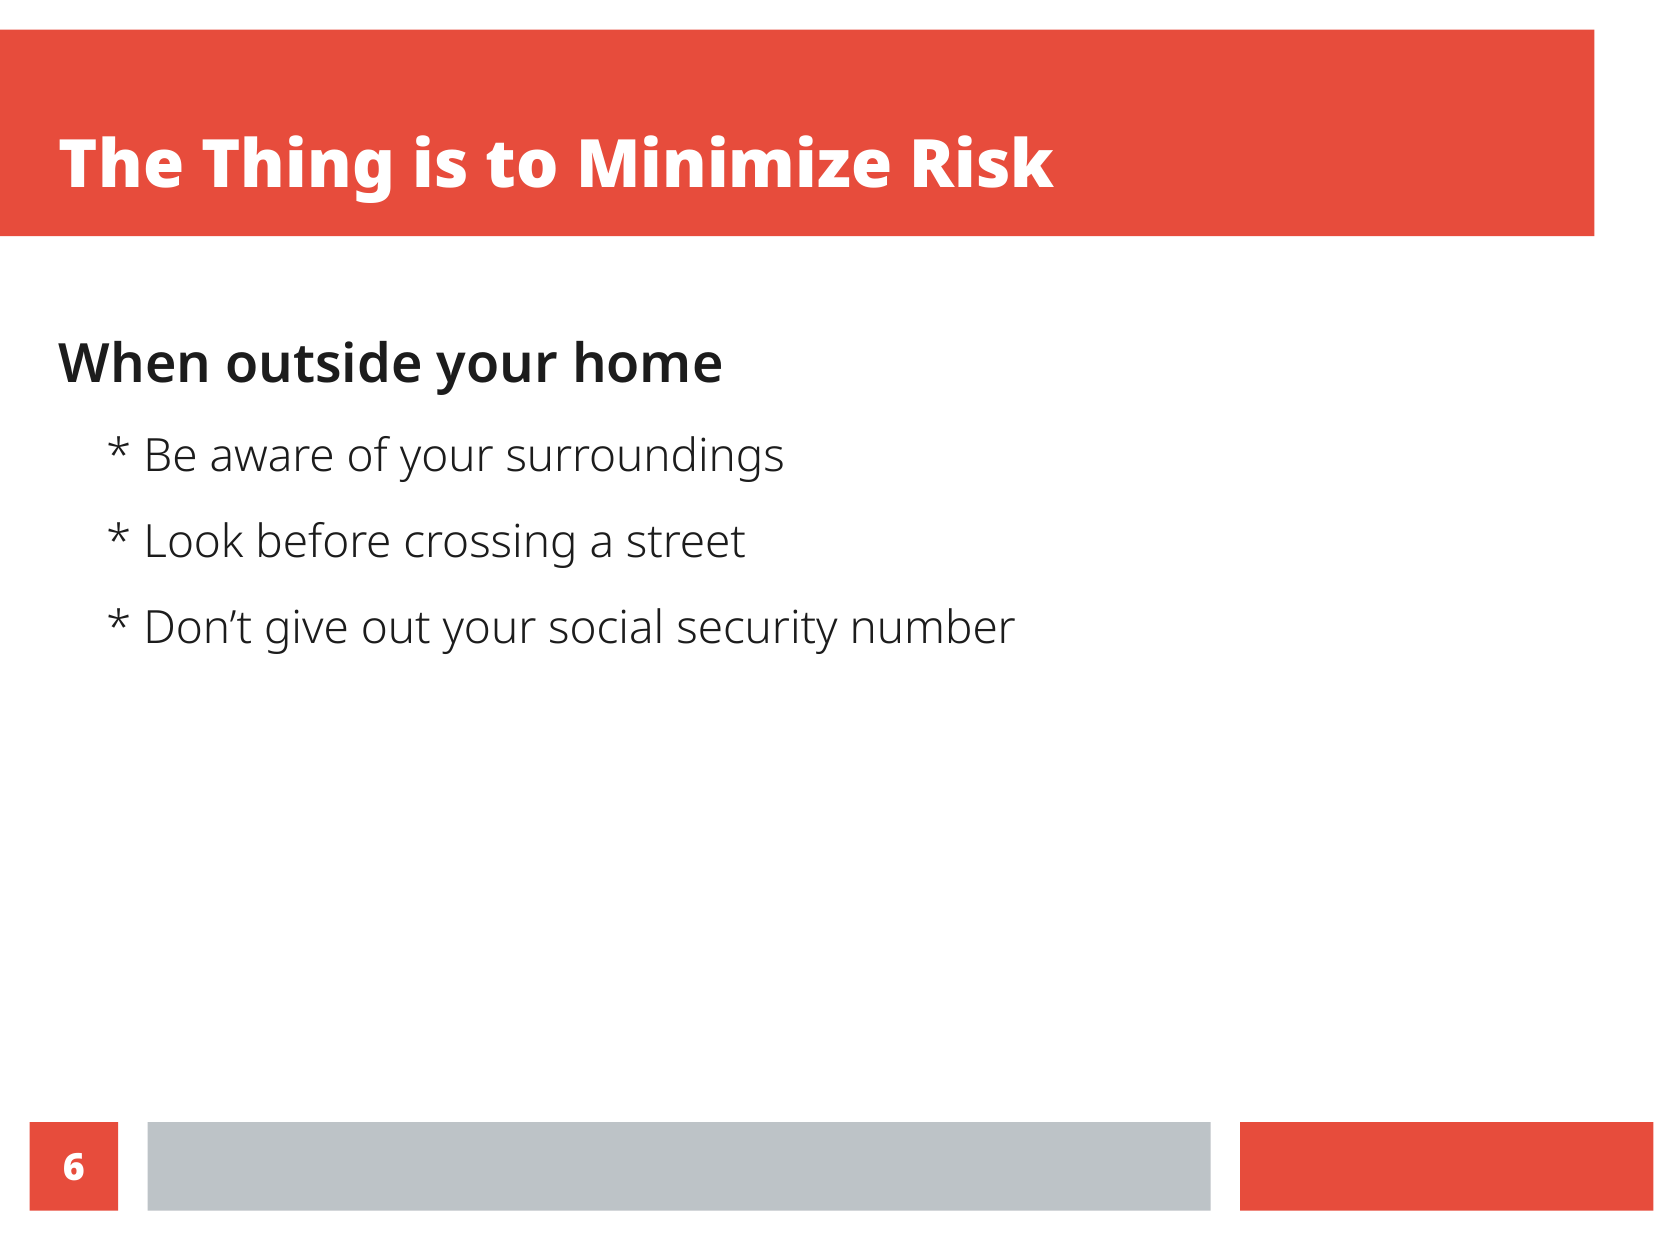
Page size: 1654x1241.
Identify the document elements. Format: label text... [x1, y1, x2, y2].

title The Thing is to Minimize Risk [59, 59, 1595, 207]
list When outside your home * Be aware of your surroundings * Look before crossing a street * Don’t give out your social security number [59, 324, 1565, 1093]
